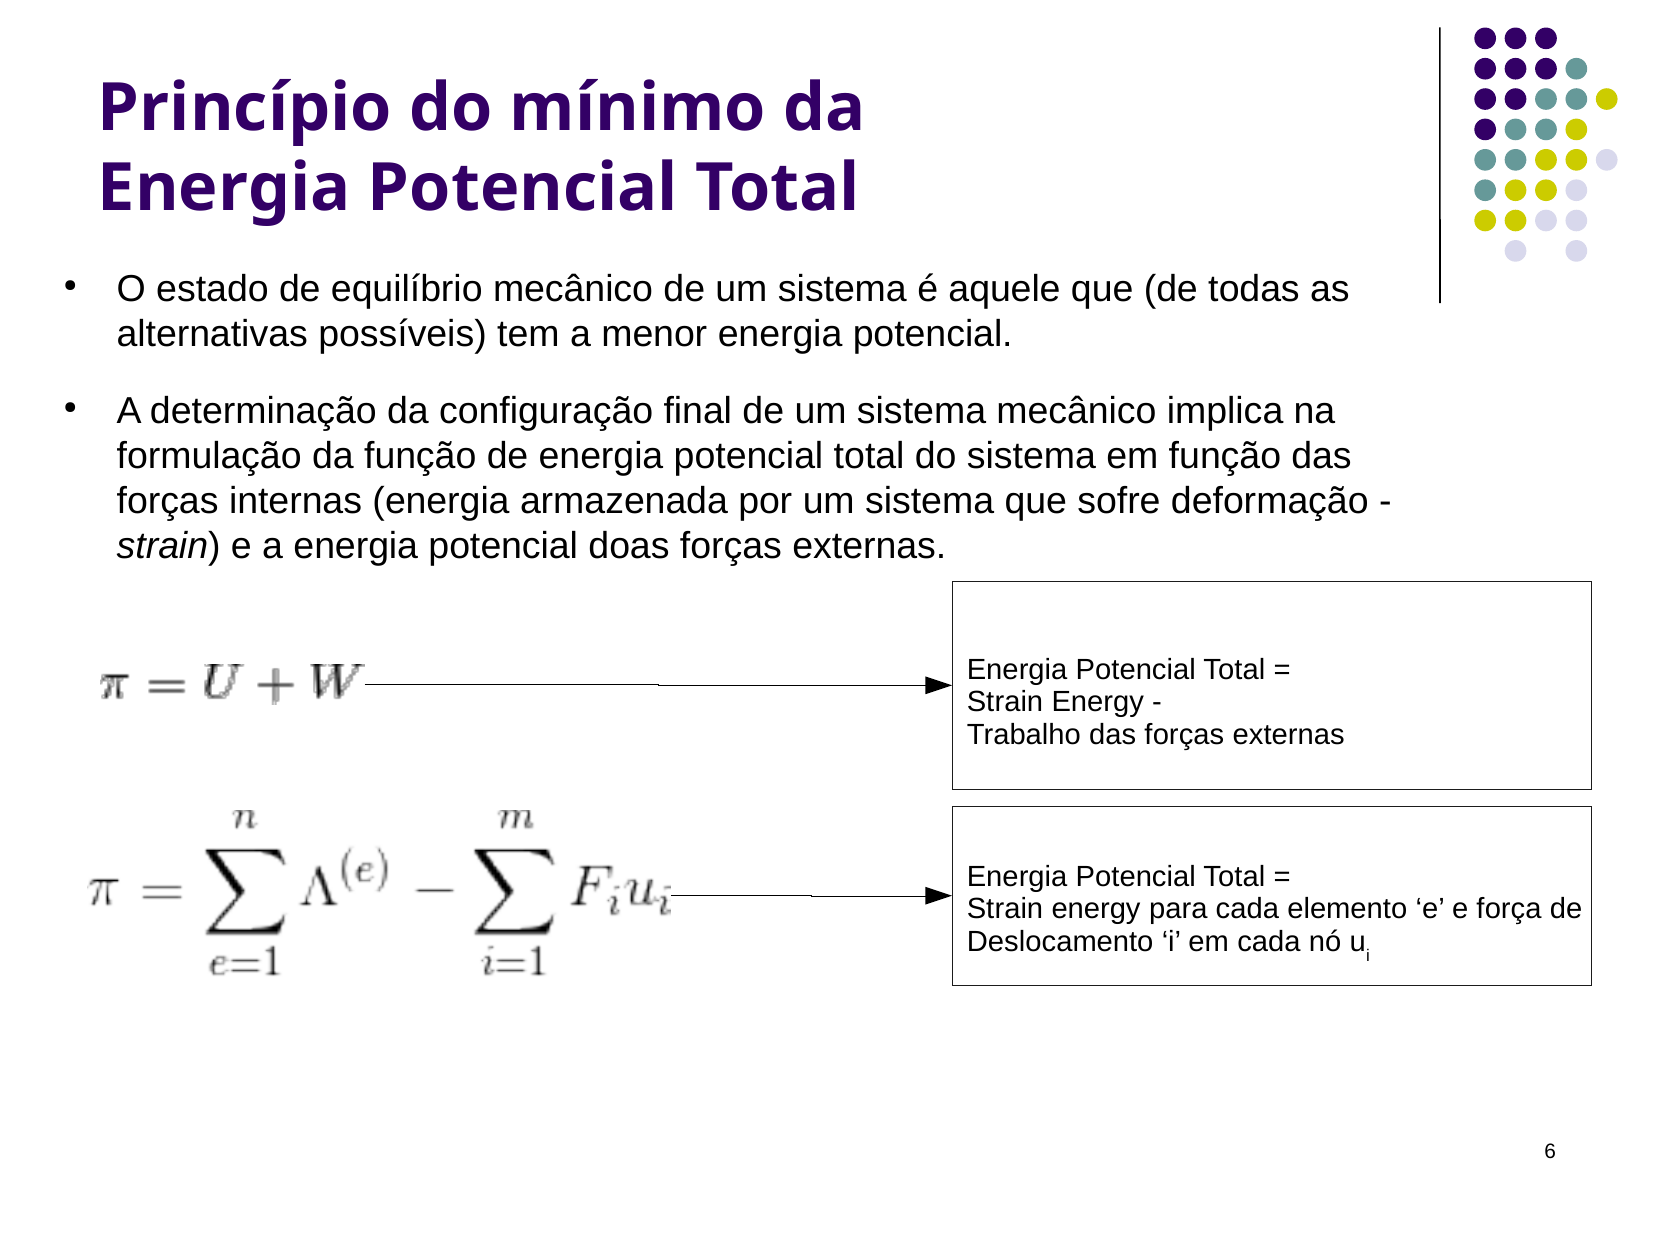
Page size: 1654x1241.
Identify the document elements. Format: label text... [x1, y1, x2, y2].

picture [100, 664, 365, 706]
title Princípio do mínimo da Energia Potencial Total [82, 52, 1447, 232]
text_box Energia Potencial Total = Strain Energy - Trabalho das forças externas [952, 581, 1592, 790]
picture [87, 810, 671, 980]
slide_number <número> [1185, 1129, 1571, 1213]
text_box Energia Potencial Total = Strain energy para cada elemento ‘e’ e força de Deslocamento ‘i’ em cada nó ui [952, 806, 1592, 986]
list O estado de equilíbrio mecânico de um sistema é aquele que (de todas as alternativas possíveis) tem a menor energia potencial. A determinação da configuração final de um sistema mecânico implica na formulação da função de energia potencial total do sistema em função das forças internas (energia armazenada por um sistema que sofre deformação -strain) e a energia potencial doas forças externas. [30, 256, 1461, 590]
